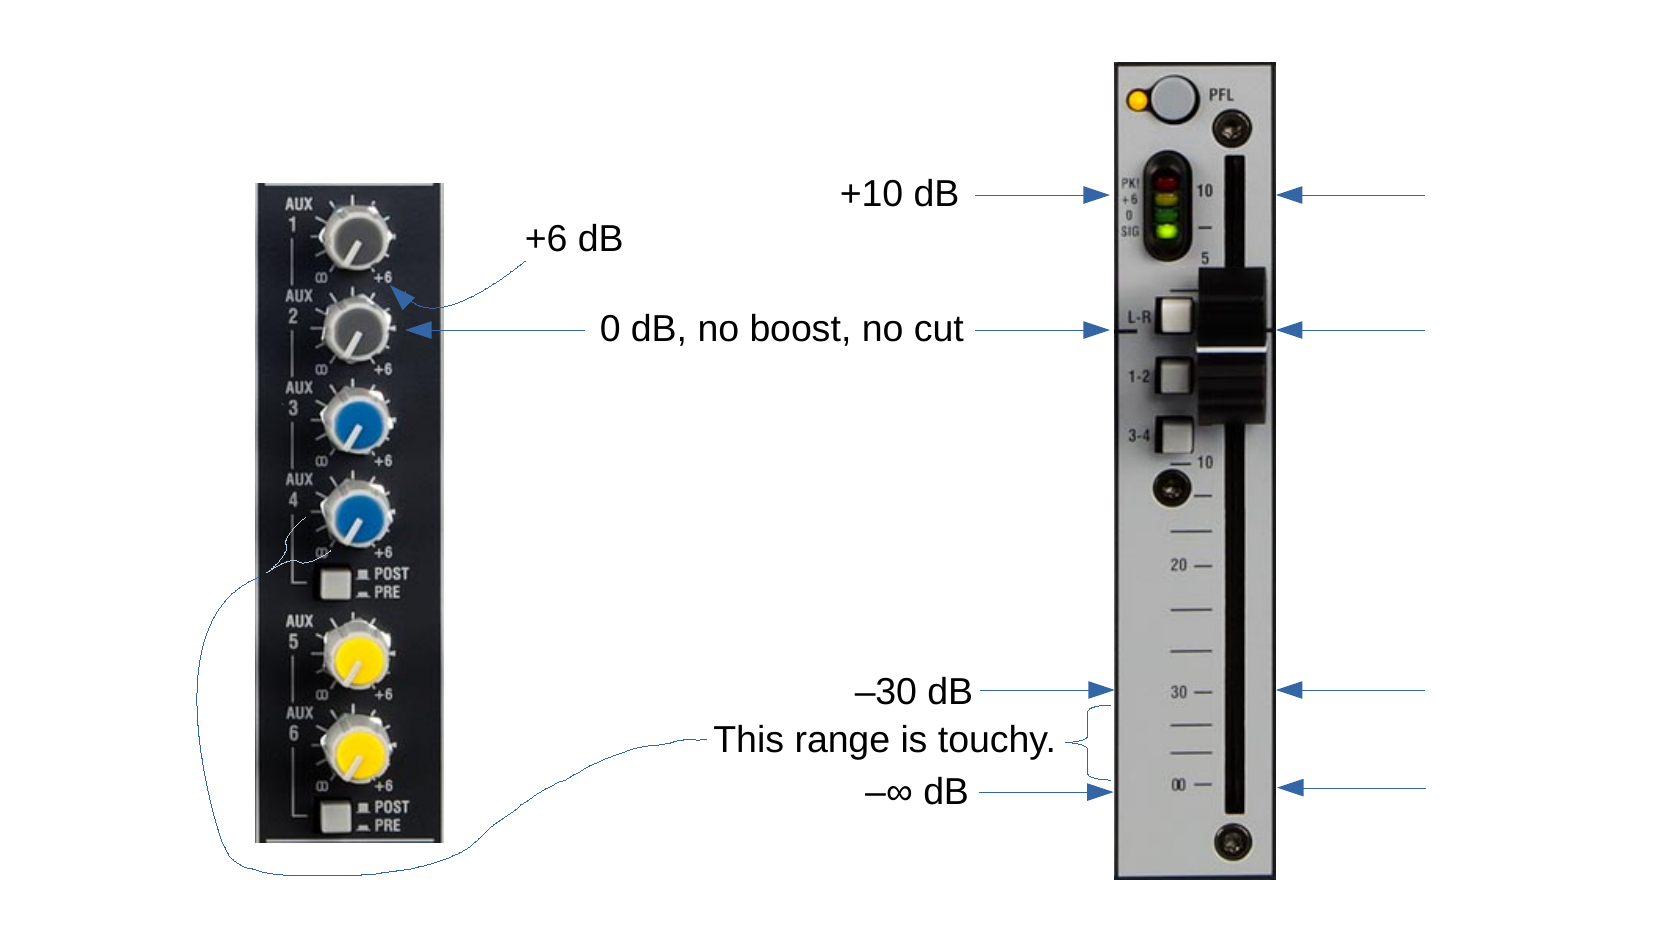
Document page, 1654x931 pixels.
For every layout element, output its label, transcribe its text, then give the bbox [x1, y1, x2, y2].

text_box 0 dB, no boost, no cut [585, 300, 991, 357]
text_box +10 dB [825, 165, 991, 226]
text_box –∞ dB [840, 769, 1002, 821]
picture [255, 183, 444, 843]
text_box This range is touchy. [698, 711, 1104, 769]
text_box +6 dB [510, 210, 676, 271]
picture [1114, 62, 1276, 880]
text_box –30 dB [840, 663, 1006, 711]
